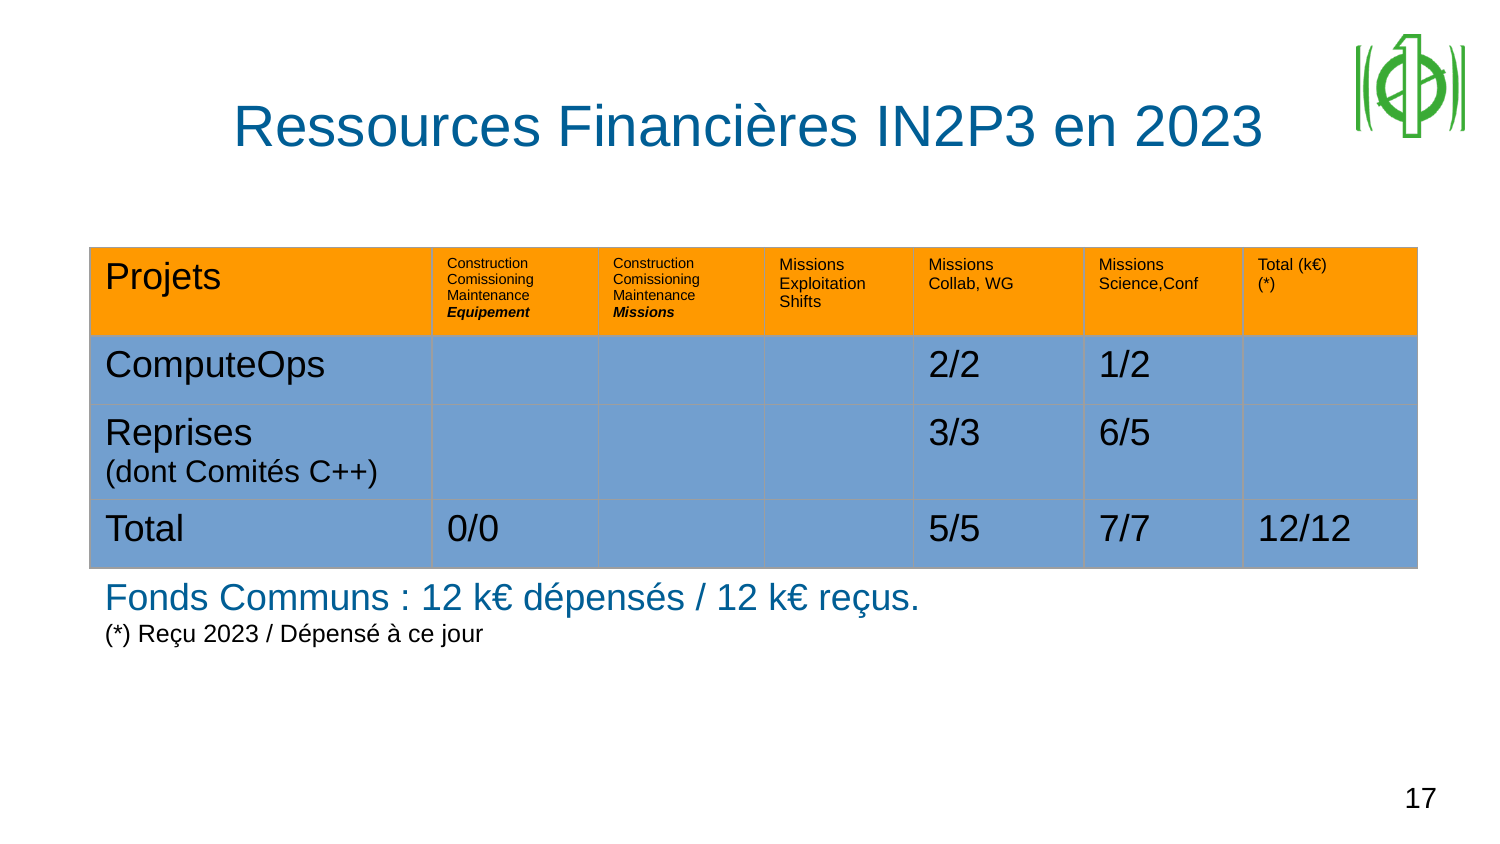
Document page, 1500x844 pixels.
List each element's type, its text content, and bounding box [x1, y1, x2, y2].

table_header Total (k€) (*) [1244, 248, 1417, 335]
table_header Missions Exploitation Shifts [765, 248, 913, 335]
text_box Fonds Communs : 12 k€ dépensés / 12 k€ reçus. [89, 565, 1356, 626]
table_cell 7/7 [1085, 500, 1242, 565]
table_cell [1244, 337, 1417, 404]
table_header Missions Science,Conf [1085, 248, 1242, 335]
table_cell 5/5 [914, 500, 1083, 565]
table_header Construction Comissioning Maintenance Equipement [433, 248, 598, 335]
table_cell [433, 405, 598, 499]
table_cell [765, 405, 913, 499]
table_cell [599, 337, 764, 404]
text_box Ressources Financières IN2P3 en 2023 [51, 72, 1448, 166]
table_cell [599, 500, 764, 565]
table_cell ComputeOps [91, 337, 431, 404]
text_box (*) Reçu 2023 / Dépensé à ce jour [89, 626, 914, 671]
table_cell Reprises (dont Comités C++) [91, 405, 431, 499]
table_cell [599, 405, 764, 499]
table_cell 1/2 [1085, 337, 1242, 404]
table_cell 3/3 [914, 405, 1083, 499]
table_cell 2/2 [914, 337, 1083, 404]
text_box <number> [1389, 764, 1479, 829]
table_cell [1244, 405, 1417, 499]
table_cell [765, 500, 913, 565]
table_cell [433, 337, 598, 404]
table_header Projets [91, 248, 431, 335]
table_header Missions Collab, WG [914, 248, 1083, 335]
table_cell 6/5 [1085, 405, 1242, 499]
picture [1356, 34, 1465, 138]
table_cell Total [91, 500, 431, 565]
table_header Construction Comissioning Maintenance Missions [599, 248, 764, 335]
table_cell [765, 337, 913, 404]
table_cell 12/12 [1244, 500, 1417, 567]
table_cell 0/0 [433, 500, 598, 565]
